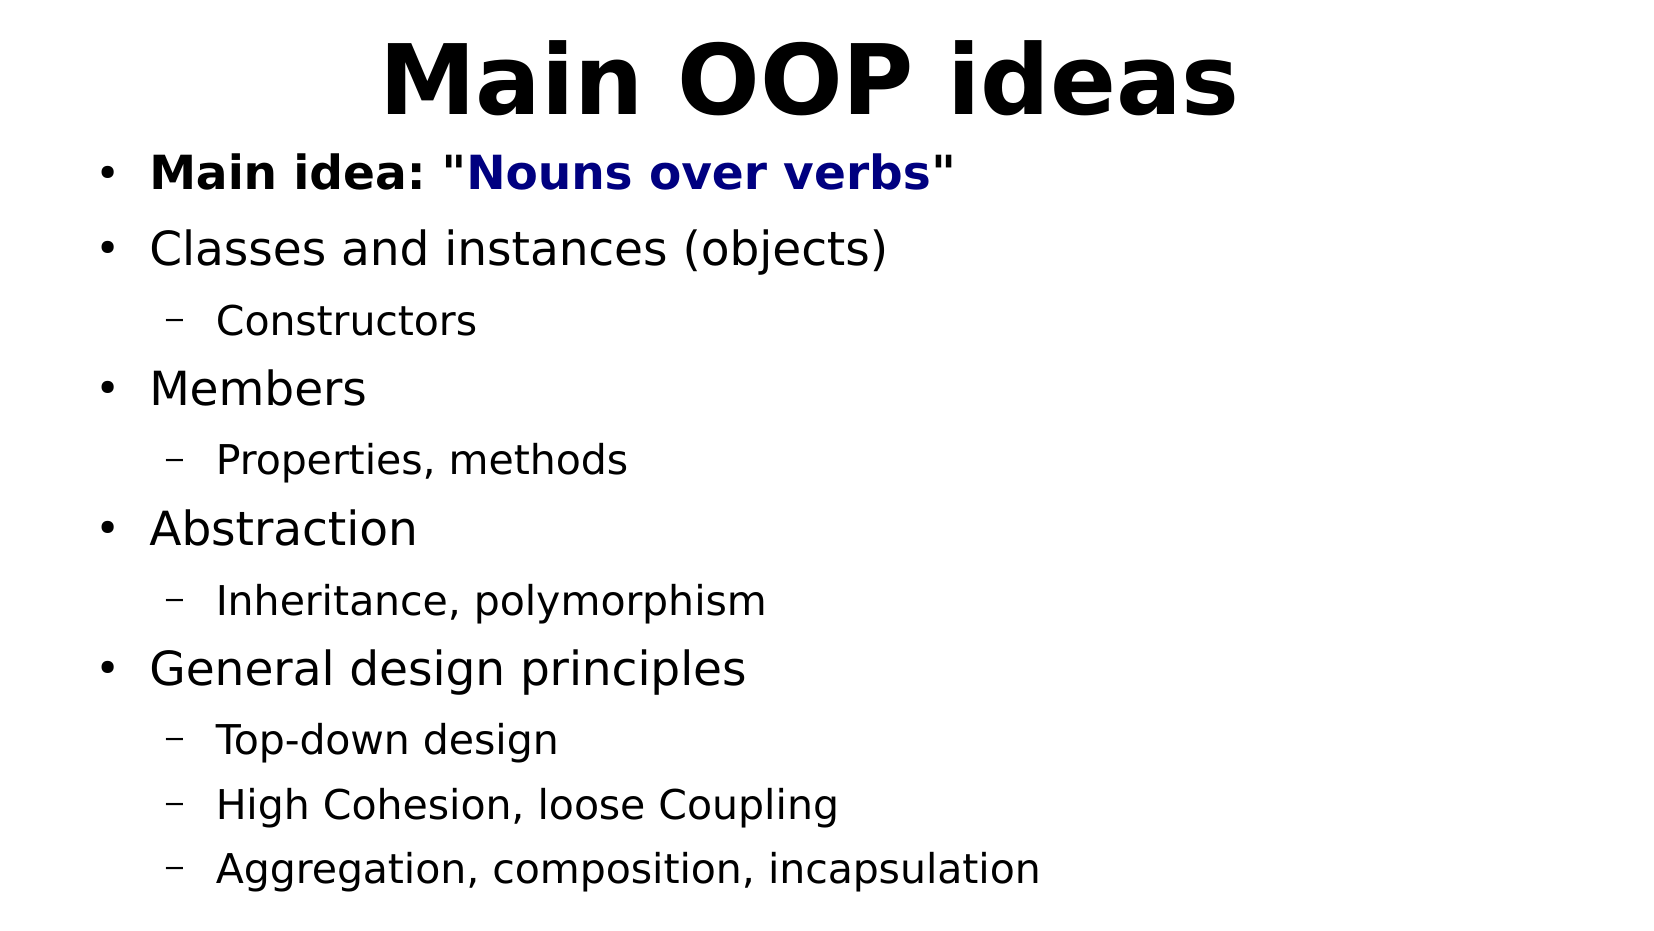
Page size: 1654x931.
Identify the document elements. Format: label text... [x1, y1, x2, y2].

list Main idea: "Nouns over verbs" Classes and instances (objects) Constructors Members Properties, methods Abstraction Inheritance, polymorphism General design principles Top-down design High Cohesion, loose Coupling Aggregation, composition, incapsulation [82, 146, 1538, 895]
title Main OOP ideas [82, 24, 1571, 138]
